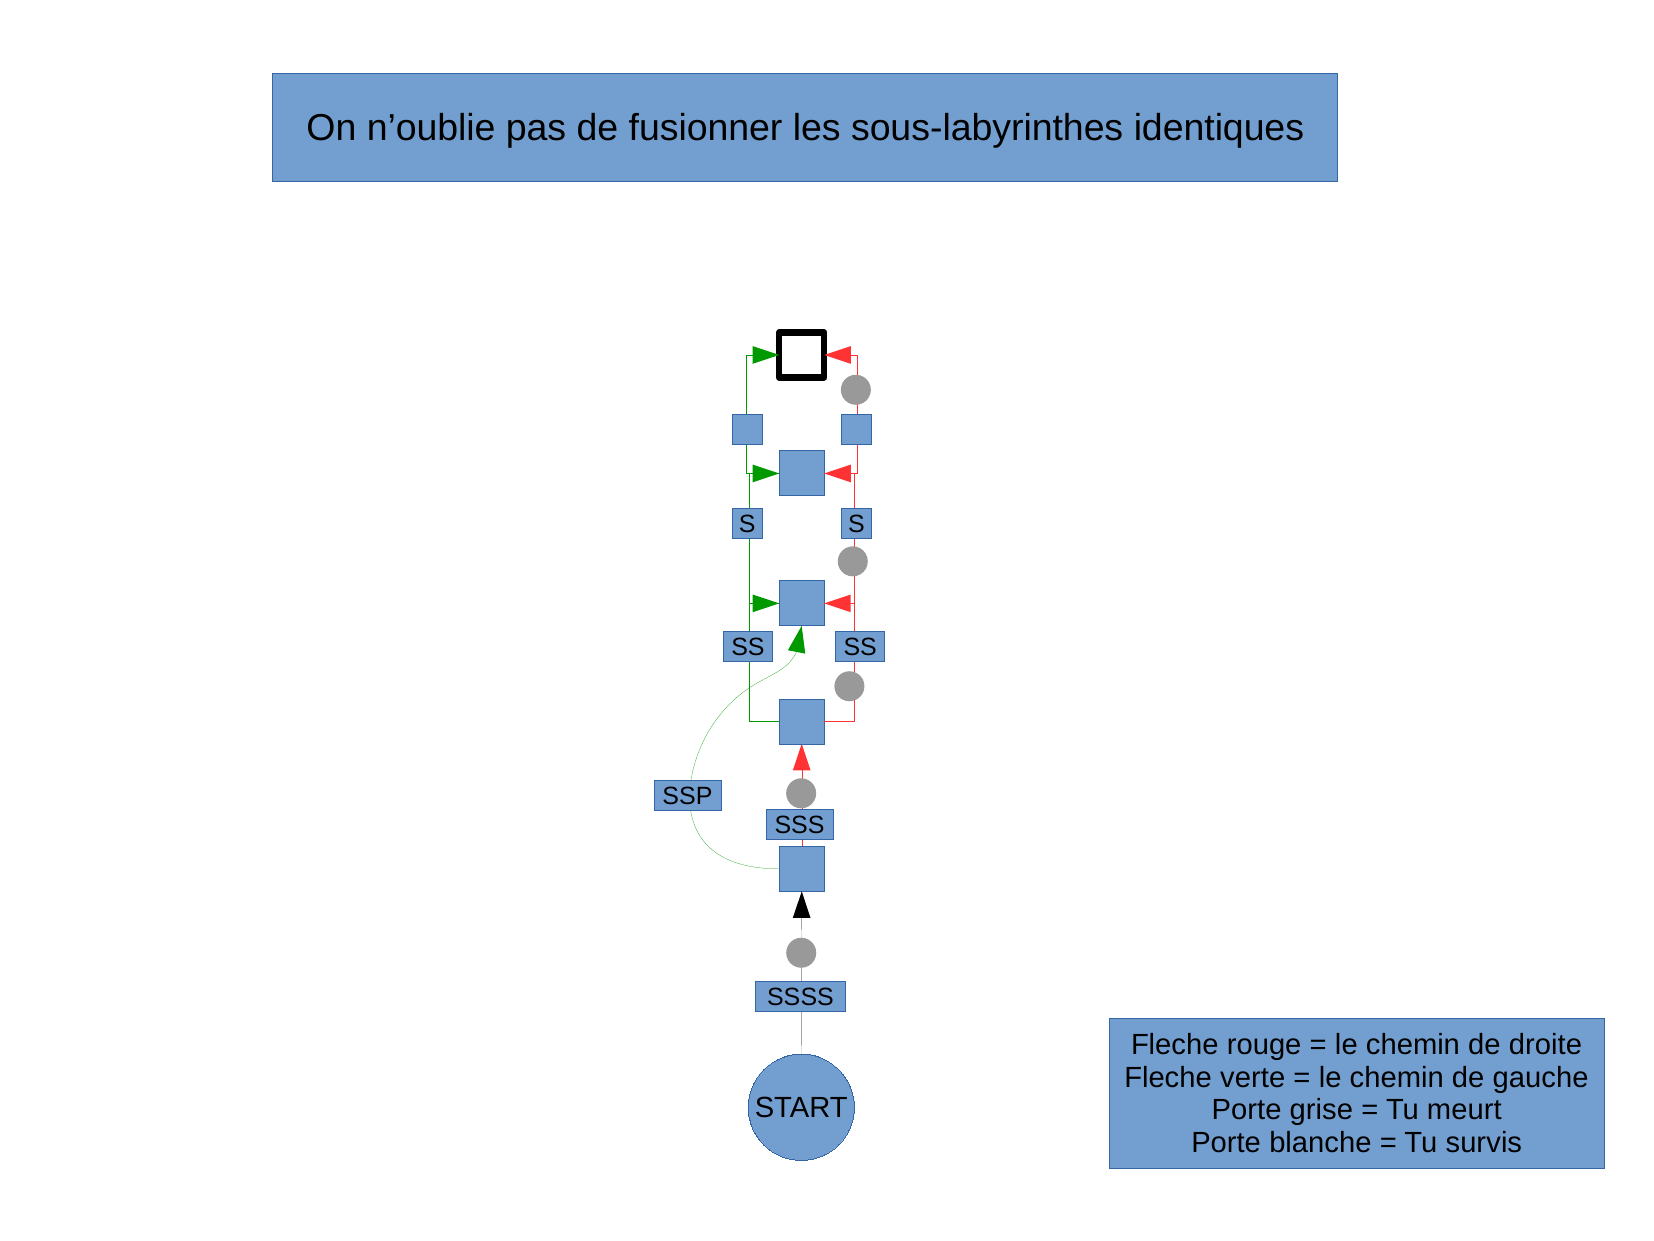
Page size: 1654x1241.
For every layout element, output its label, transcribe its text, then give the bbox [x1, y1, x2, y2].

text_box SSS [766, 809, 834, 840]
text_box Fleche rouge = le chemin de droite Fleche verte = le chemin de gauche Porte grise = Tu meurt Porte blanche = Tu survis [1109, 1018, 1605, 1169]
text_box [732, 414, 763, 445]
text_box [786, 937, 817, 968]
text_box S [841, 508, 872, 539]
text_box [840, 374, 871, 405]
text_box S [732, 508, 763, 539]
text_box [841, 414, 872, 445]
text_box SS [835, 631, 885, 662]
text_box [779, 580, 825, 626]
text_box SS [723, 631, 773, 662]
text_box [837, 546, 868, 577]
text_box SSSS [755, 981, 846, 1012]
text_box On n’oublie pas de fusionner les sous-labyrinthes identiques [272, 73, 1338, 182]
text_box [779, 699, 825, 745]
text_box [786, 778, 817, 809]
text_box SSP [654, 780, 722, 811]
text_box [779, 332, 825, 378]
text_box [779, 846, 825, 892]
text_box START [748, 1054, 855, 1161]
text_box [779, 450, 825, 496]
text_box [834, 671, 865, 702]
